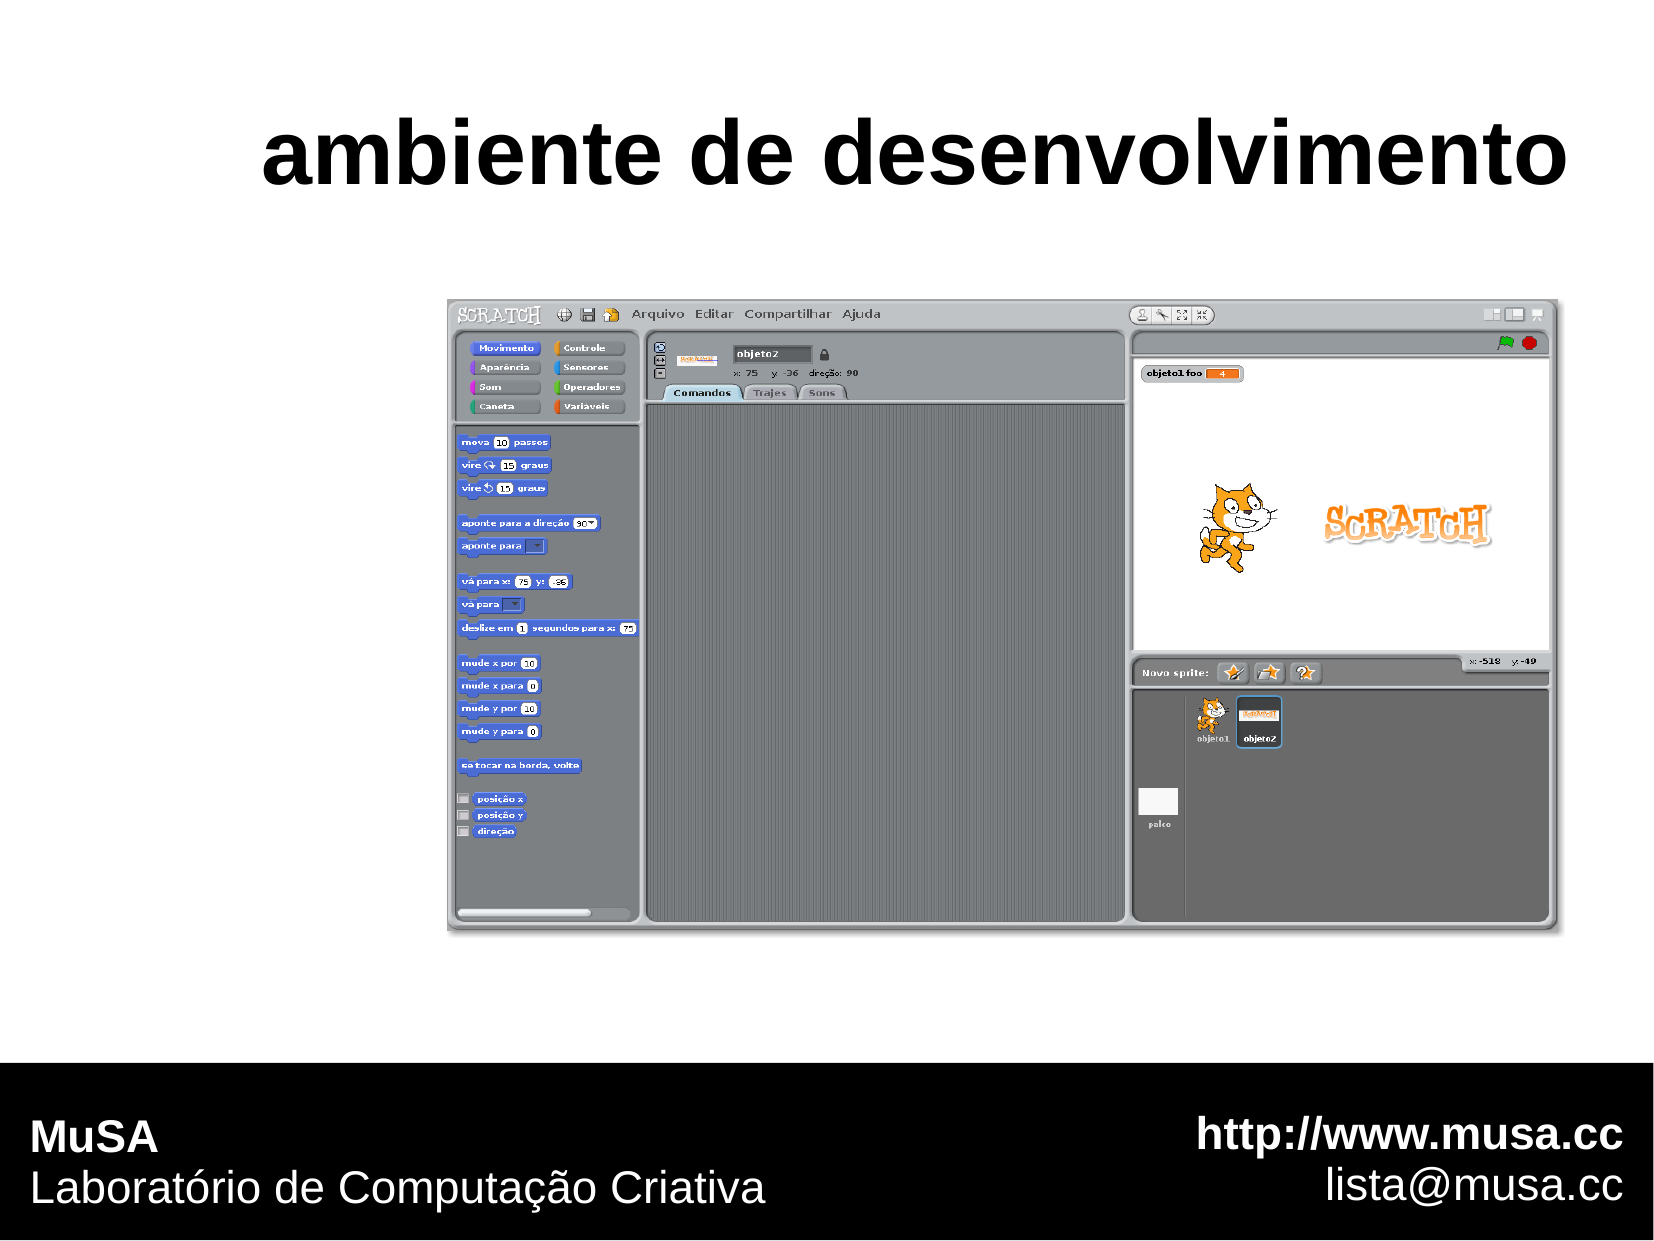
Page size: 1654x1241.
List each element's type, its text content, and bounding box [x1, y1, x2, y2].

title http://www.musa.cc lista@musa.cc [974, 1043, 1625, 1211]
title MuSA Laboratório de Computação Criativa [29, 1092, 863, 1231]
picture [442, 295, 1565, 938]
text_box [0, 1062, 1654, 1241]
title ambiente de desenvolvimento [82, 49, 1571, 257]
